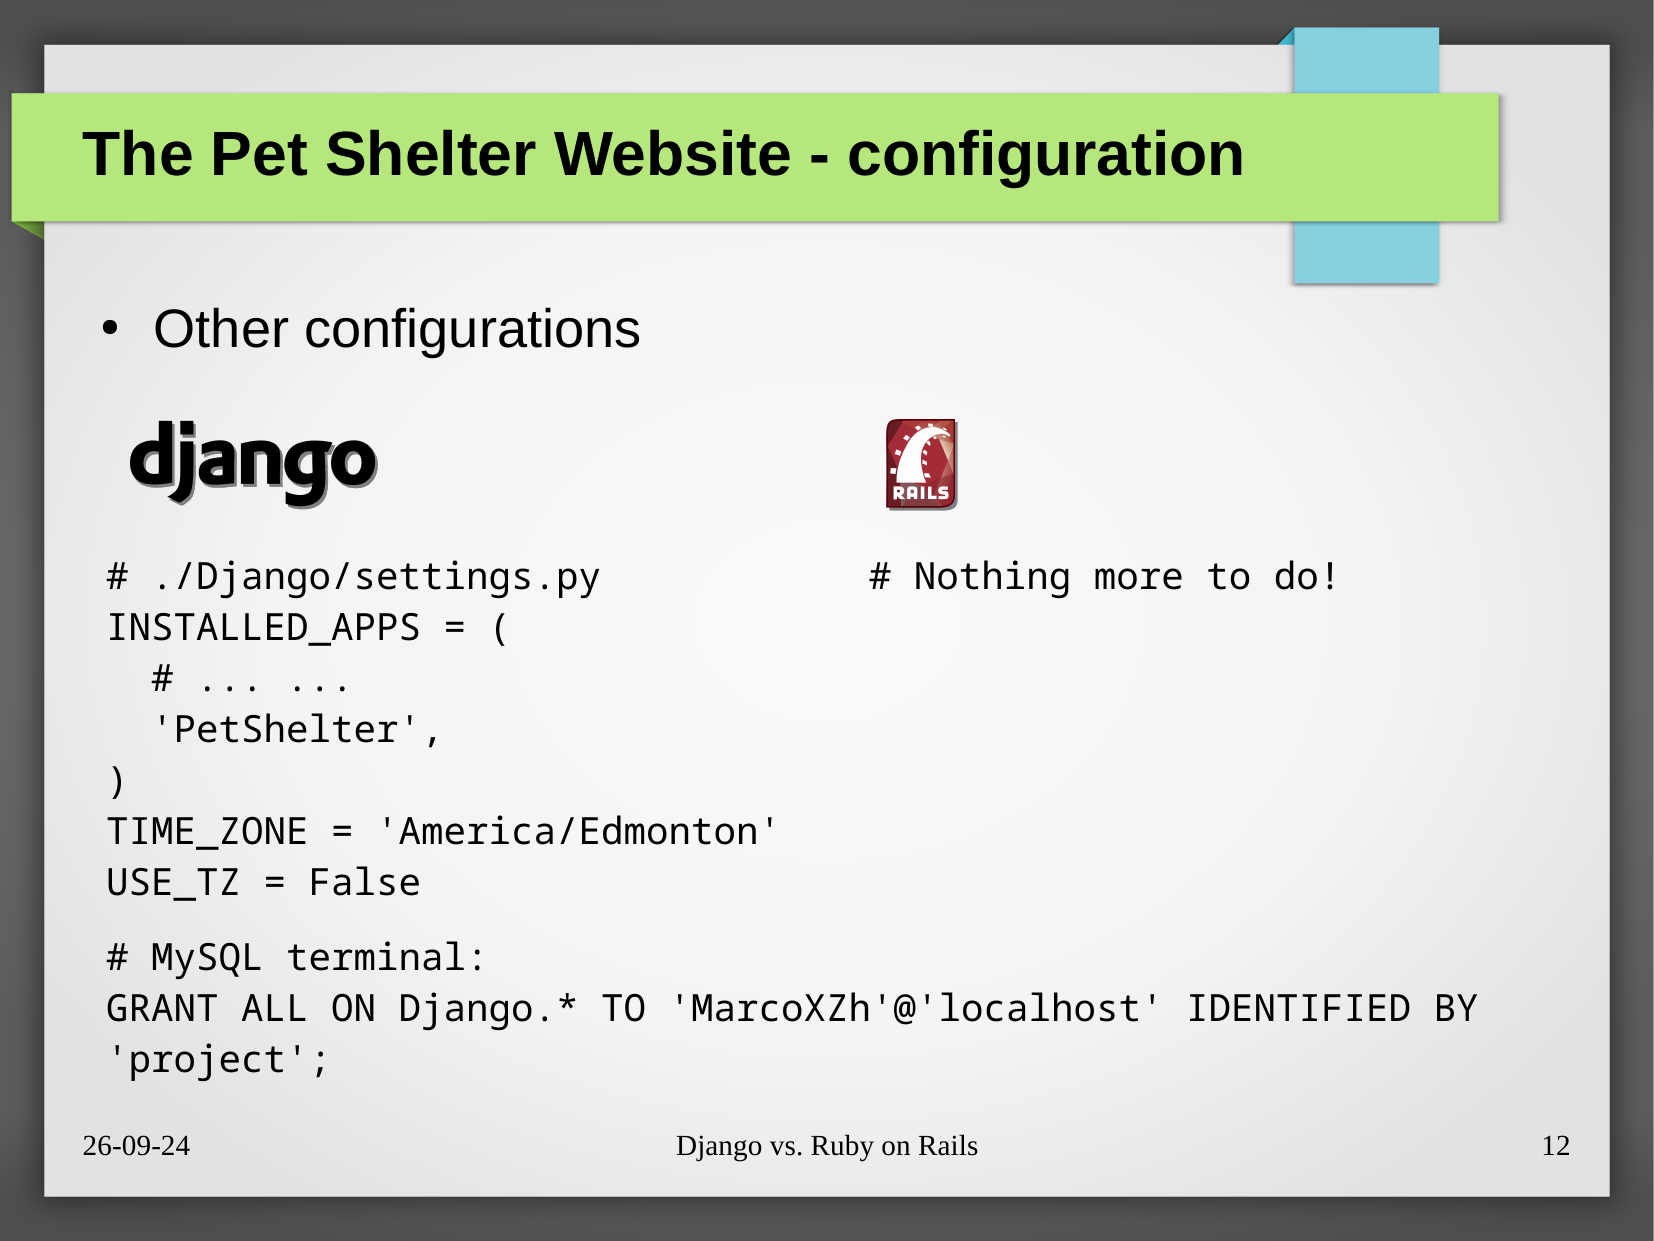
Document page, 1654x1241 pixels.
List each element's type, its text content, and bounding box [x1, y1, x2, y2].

list # MySQL terminal: GRANT ALL ON Django.* TO 'MarcoXZh'@'localhost' IDENTIFIED BY 'project'; [82, 901, 1571, 1111]
list # Nothing more to do! [845, 519, 1572, 1111]
title The Pet Shelter Website - configuration [82, 94, 1264, 213]
picture [0, 0, 1654, 1241]
list # ./Django/settings.py INSTALLED_APPS = ( # ... ... 'PetShelter', ) TIME_ZONE = 'America/Edmonton' USE_TZ = False [82, 519, 809, 901]
list Other configurations [82, 298, 1571, 373]
